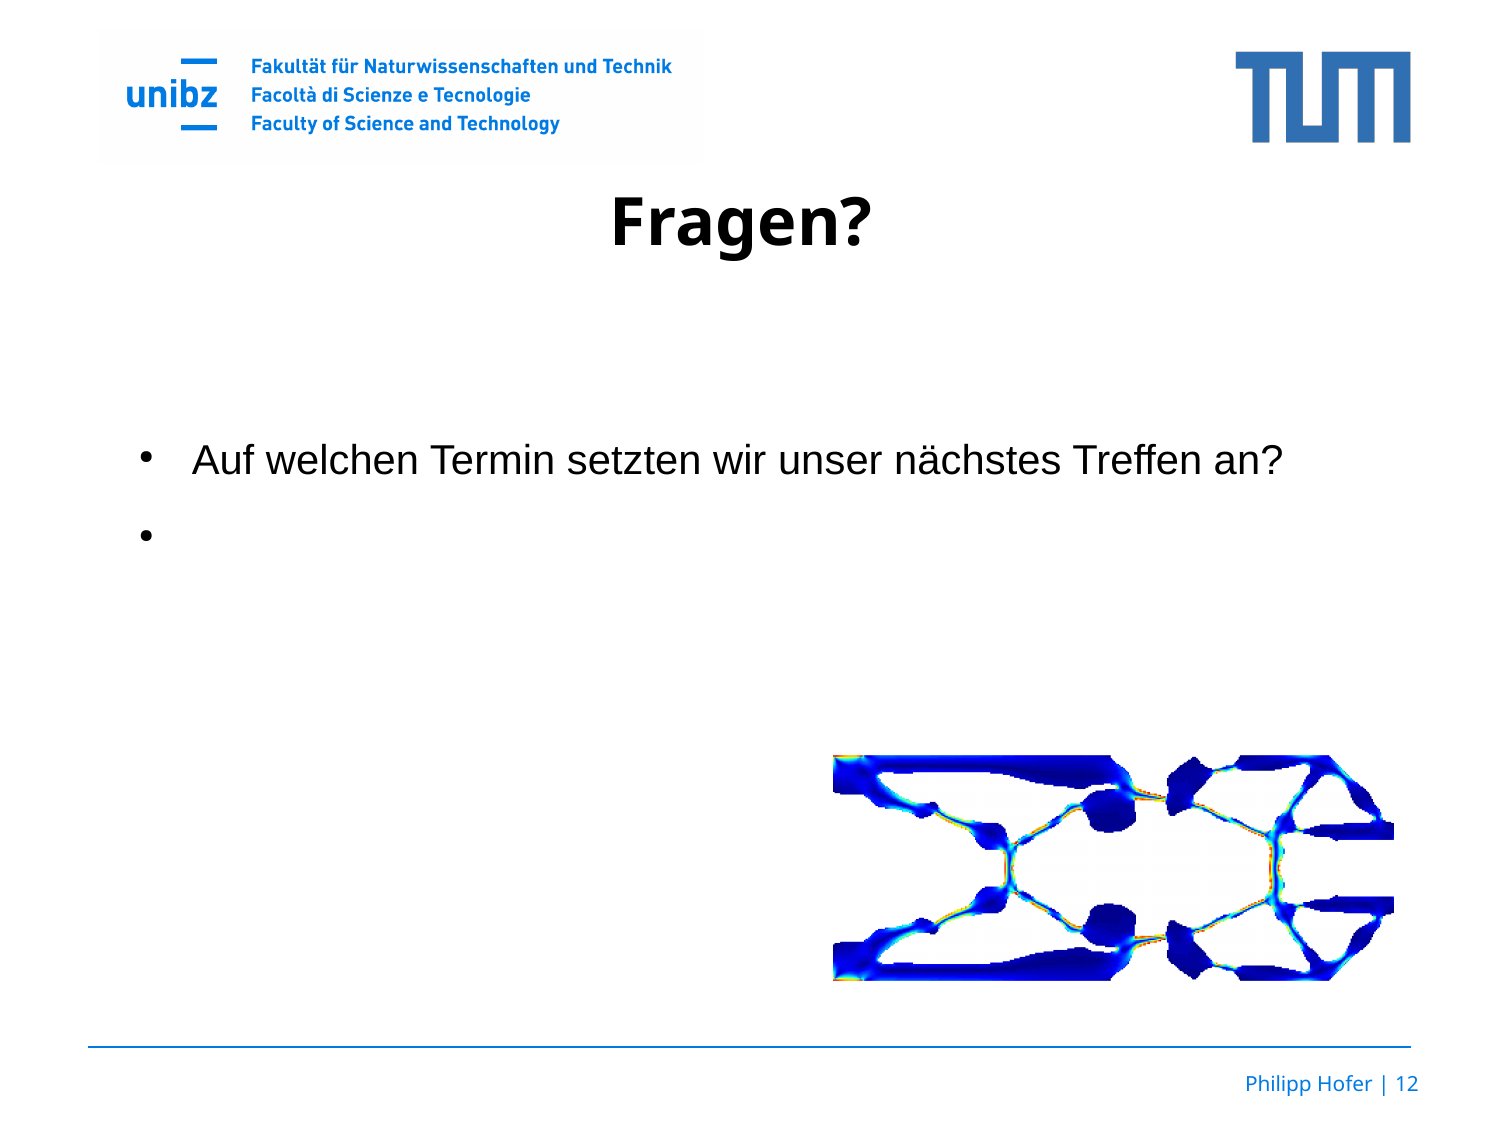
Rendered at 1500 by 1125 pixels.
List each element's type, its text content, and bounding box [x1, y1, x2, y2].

picture [97, 28, 703, 164]
text_box Auf welchen Termin setzten wir unser nächstes Treffen an? [106, 425, 1374, 1125]
picture [1145, 0, 1500, 233]
picture [833, 755, 1394, 981]
text_box Fragen? [103, 137, 1397, 300]
